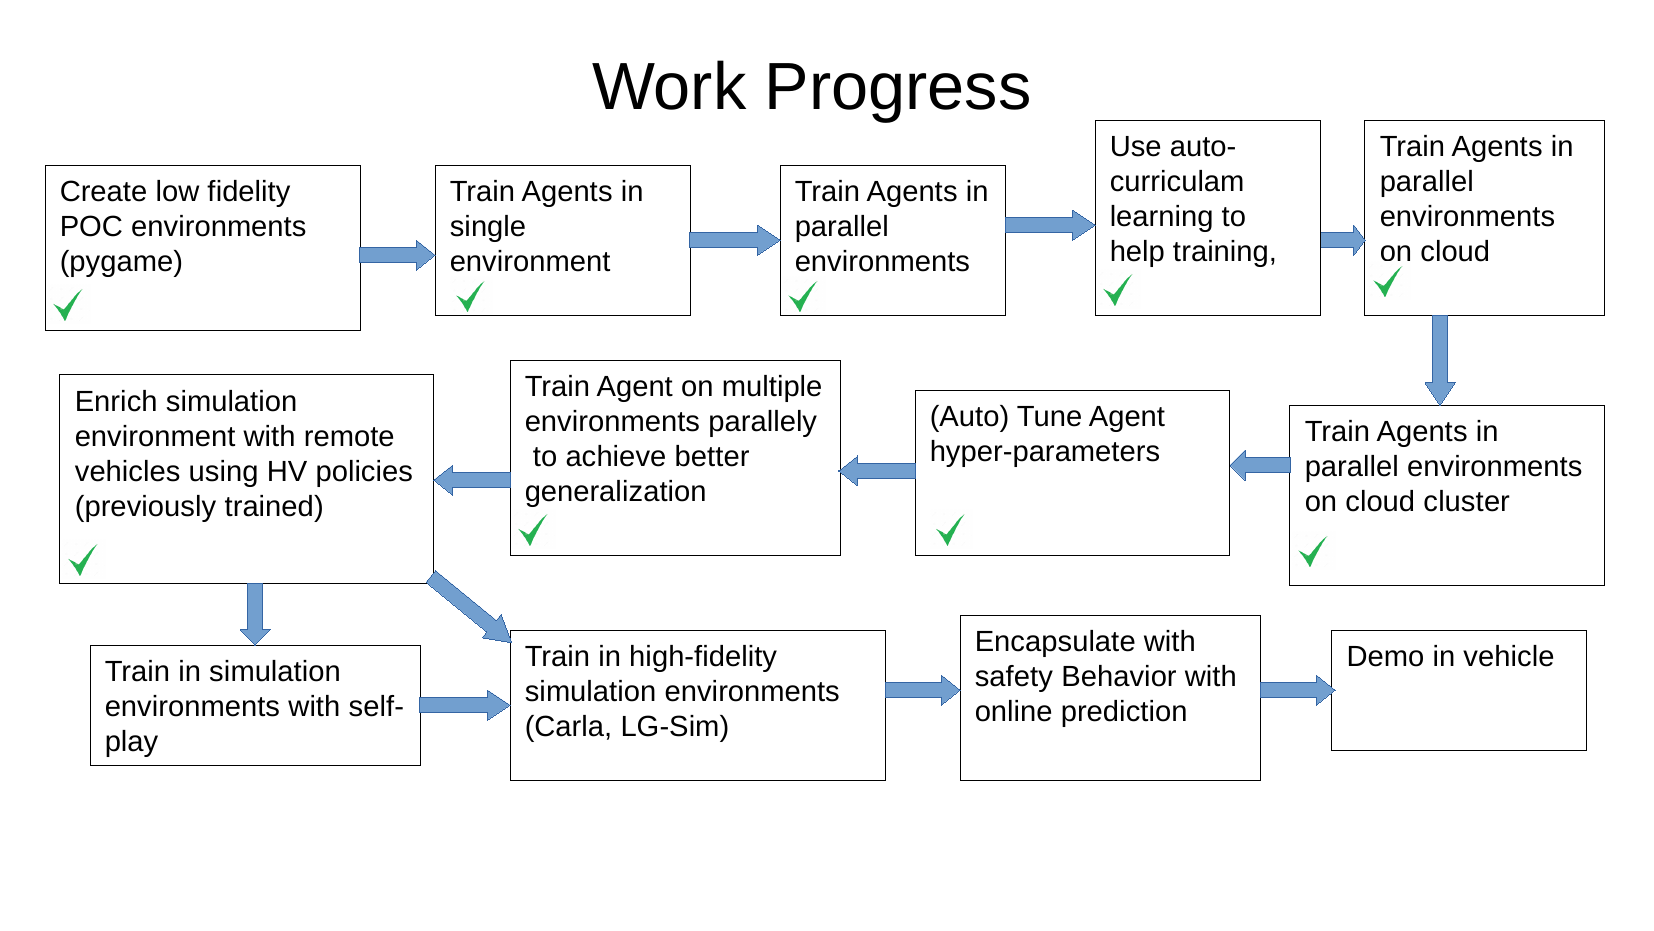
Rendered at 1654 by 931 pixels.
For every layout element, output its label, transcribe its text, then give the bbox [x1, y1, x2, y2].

text_box [433, 465, 511, 496]
picture [512, 509, 556, 549]
text_box Train Agents in parallel environments [780, 165, 1006, 316]
picture [62, 539, 106, 579]
text_box Create low fidelity POC environments (pygame) [45, 165, 361, 331]
text_box [1321, 225, 1366, 256]
text_box Enrich simulation environment with remote vehicles using HV policies (previously trained) [59, 374, 434, 584]
picture [1292, 531, 1336, 571]
text_box (Auto) Tune Agent hyper-parameters [915, 390, 1230, 556]
picture [782, 276, 826, 316]
picture [1367, 261, 1411, 301]
text_box Train in high-fidelity simulation environments (Carla, LG-Sim) [510, 630, 886, 781]
text_box Train in simulation environments with self-play [90, 645, 421, 766]
text_box Use auto-curriculam learning to help training, [1095, 120, 1321, 316]
text_box [1425, 315, 1456, 406]
text_box Encapsulate with safety Behavior with online prediction [960, 615, 1261, 781]
text_box Train Agents in parallel environments on cloud [1364, 120, 1605, 316]
text_box [1260, 675, 1336, 706]
picture [450, 276, 493, 316]
text_box Train Agent on multiple environments parallely to achieve better generalization [510, 360, 841, 556]
title Work Progress [82, 37, 1561, 136]
text_box [419, 690, 511, 721]
text_box [838, 455, 916, 486]
text_box [689, 225, 781, 256]
text_box [1230, 450, 1291, 481]
picture [1097, 269, 1141, 309]
text_box Train Agents in single environment [435, 165, 691, 316]
text_box [1005, 210, 1096, 241]
picture [930, 509, 973, 549]
text_box Demo in vehicle [1331, 630, 1587, 751]
text_box [885, 675, 961, 706]
text_box Train Agents in parallel environments on cloud cluster [1289, 405, 1605, 586]
text_box [240, 583, 271, 646]
text_box [359, 240, 436, 271]
text_box [426, 570, 512, 643]
picture [47, 284, 91, 324]
